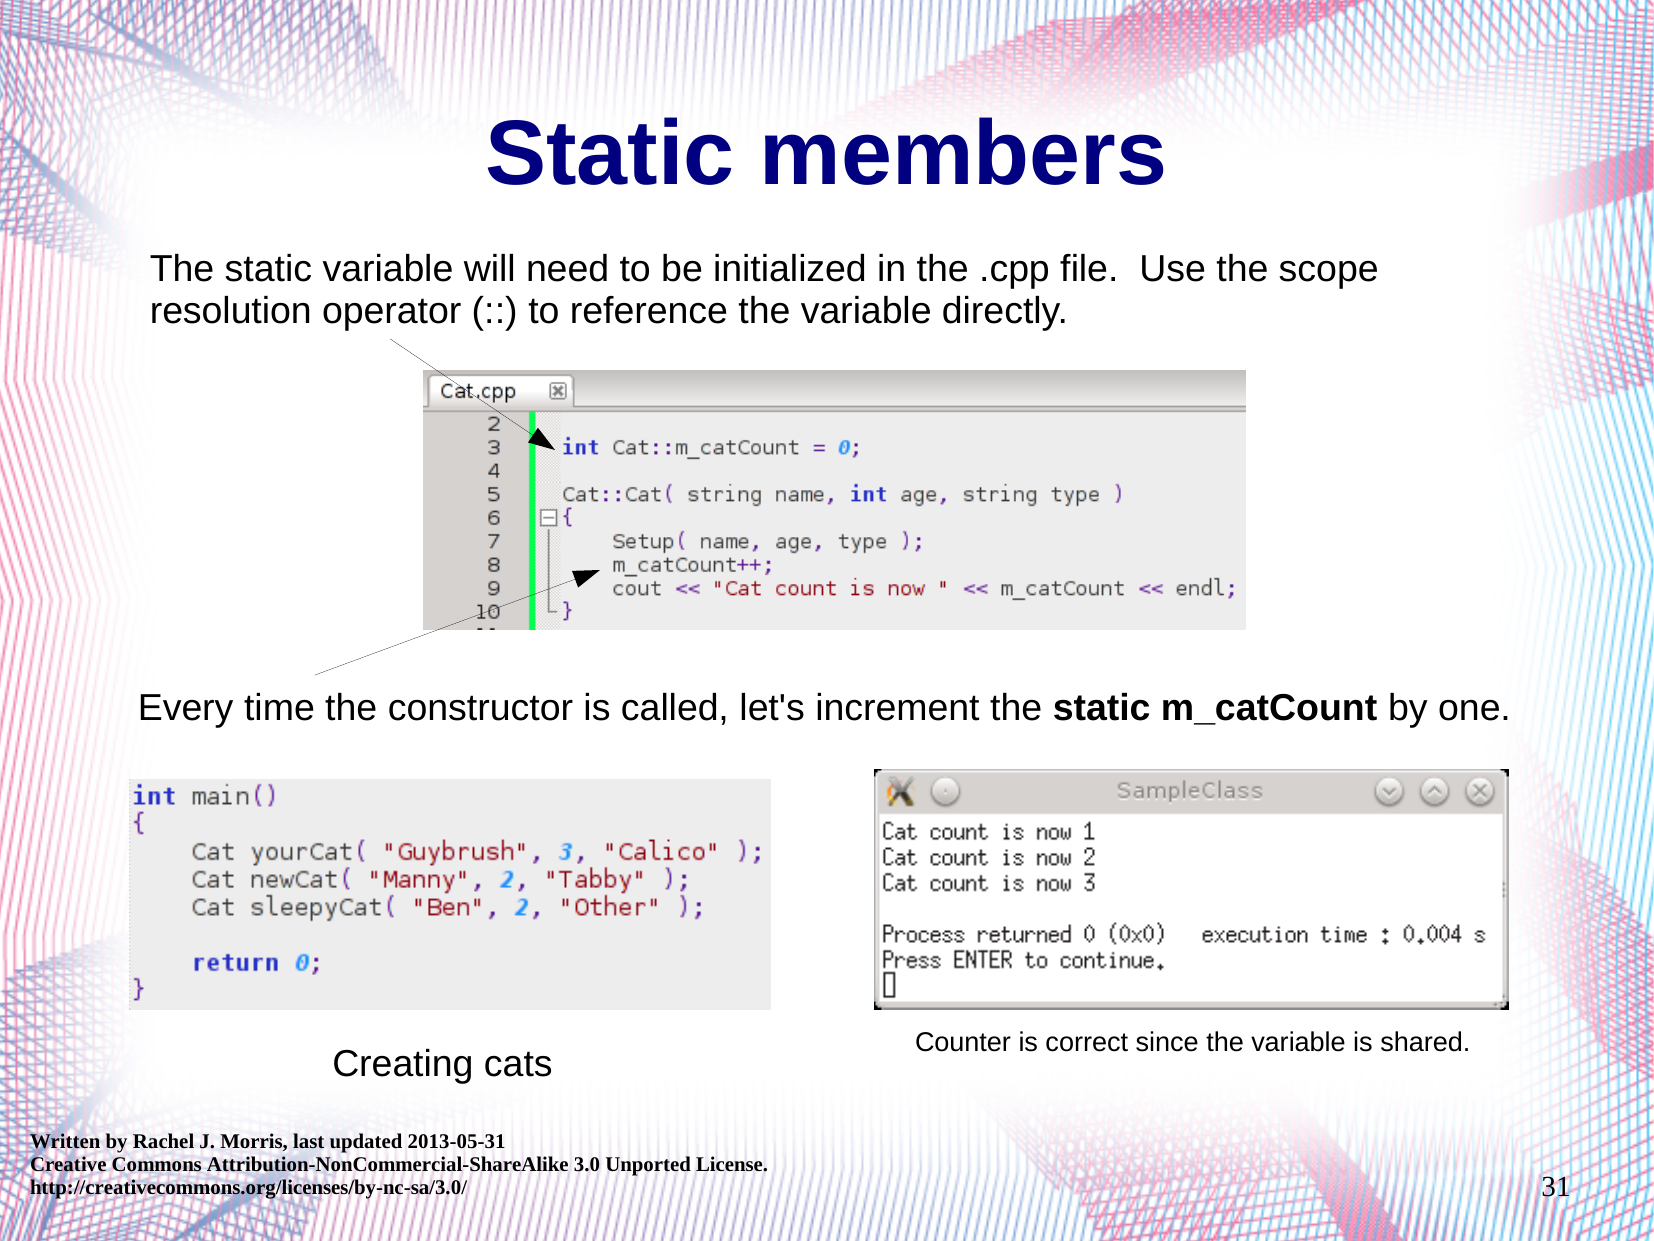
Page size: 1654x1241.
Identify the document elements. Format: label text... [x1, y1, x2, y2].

text_box Counter is correct since the variable is shared. [870, 1020, 1516, 1066]
picture [0, 0, 1654, 1241]
text_box Every time the constructor is called, let's increment the static m_catCount by one. [123, 679, 1531, 736]
title Static members [82, 49, 1571, 257]
text_box The static variable will need to be initialized in the .cpp file. Use the scope resolution operator (::) to reference the variable directly. [135, 240, 1516, 339]
text_box Creating cats [120, 1035, 766, 1092]
